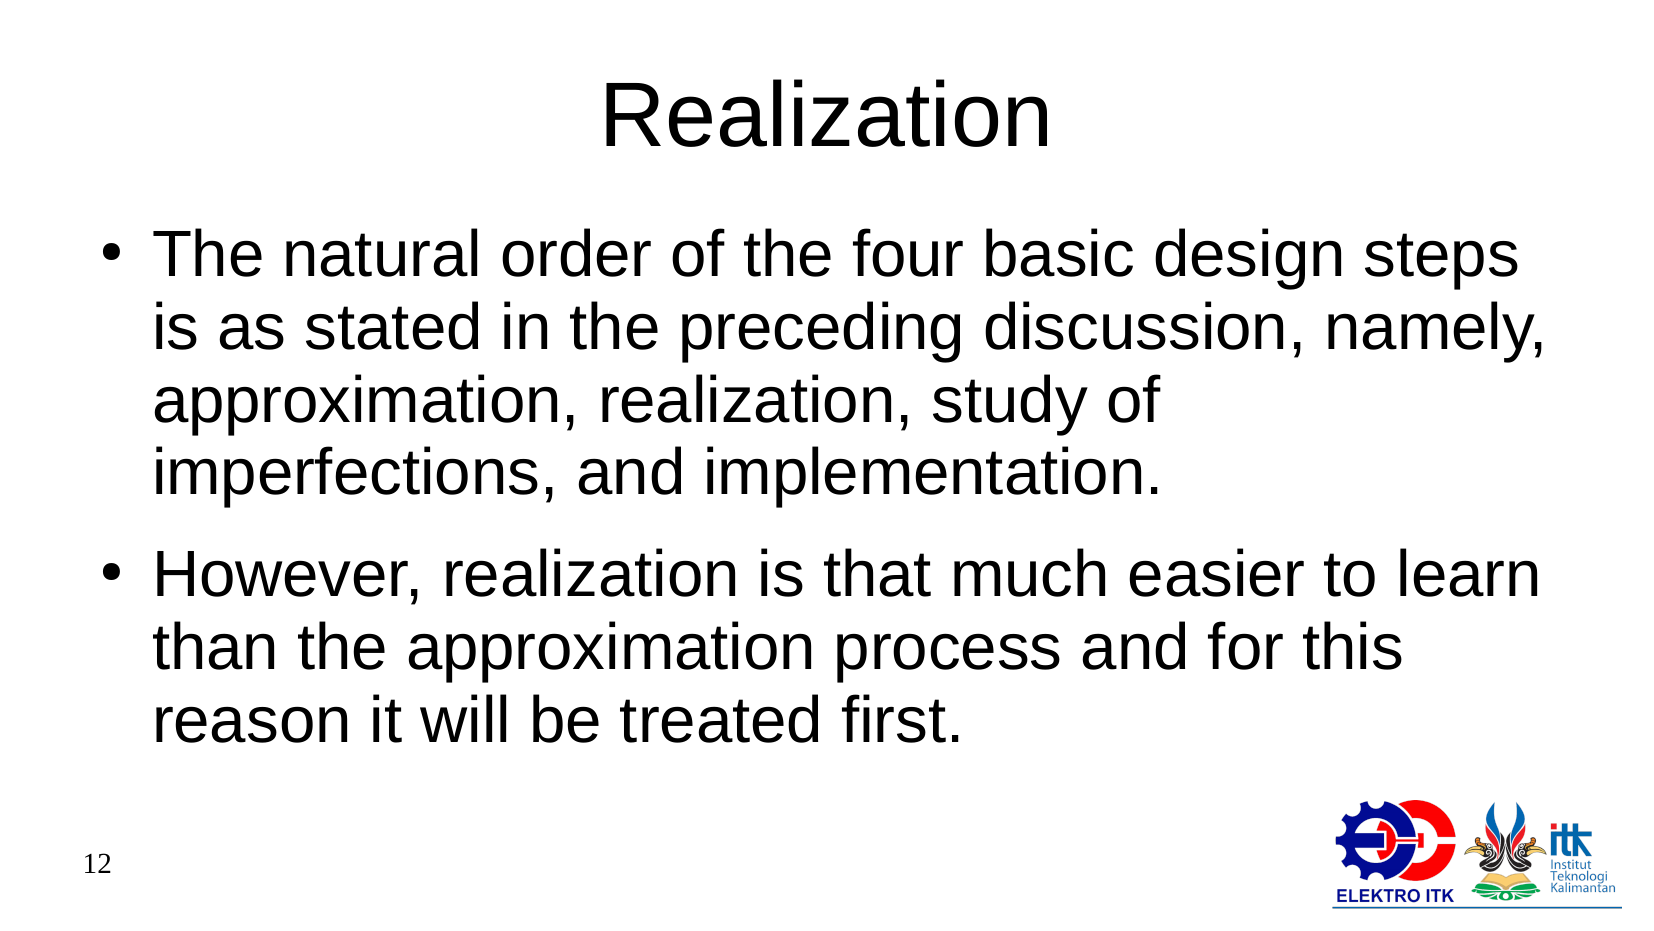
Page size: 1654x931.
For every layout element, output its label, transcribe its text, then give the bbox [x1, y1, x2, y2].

picture [1332, 800, 1622, 918]
list The natural order of the four basic design steps is as stated in the preceding discussion, namely, approximation, realization, study of imperfections, and implementation. However, realization is that much easier to learn than the approximation process and for this reason it will be treated ﬁrst. [82, 217, 1571, 758]
title Realization [82, 37, 1571, 193]
